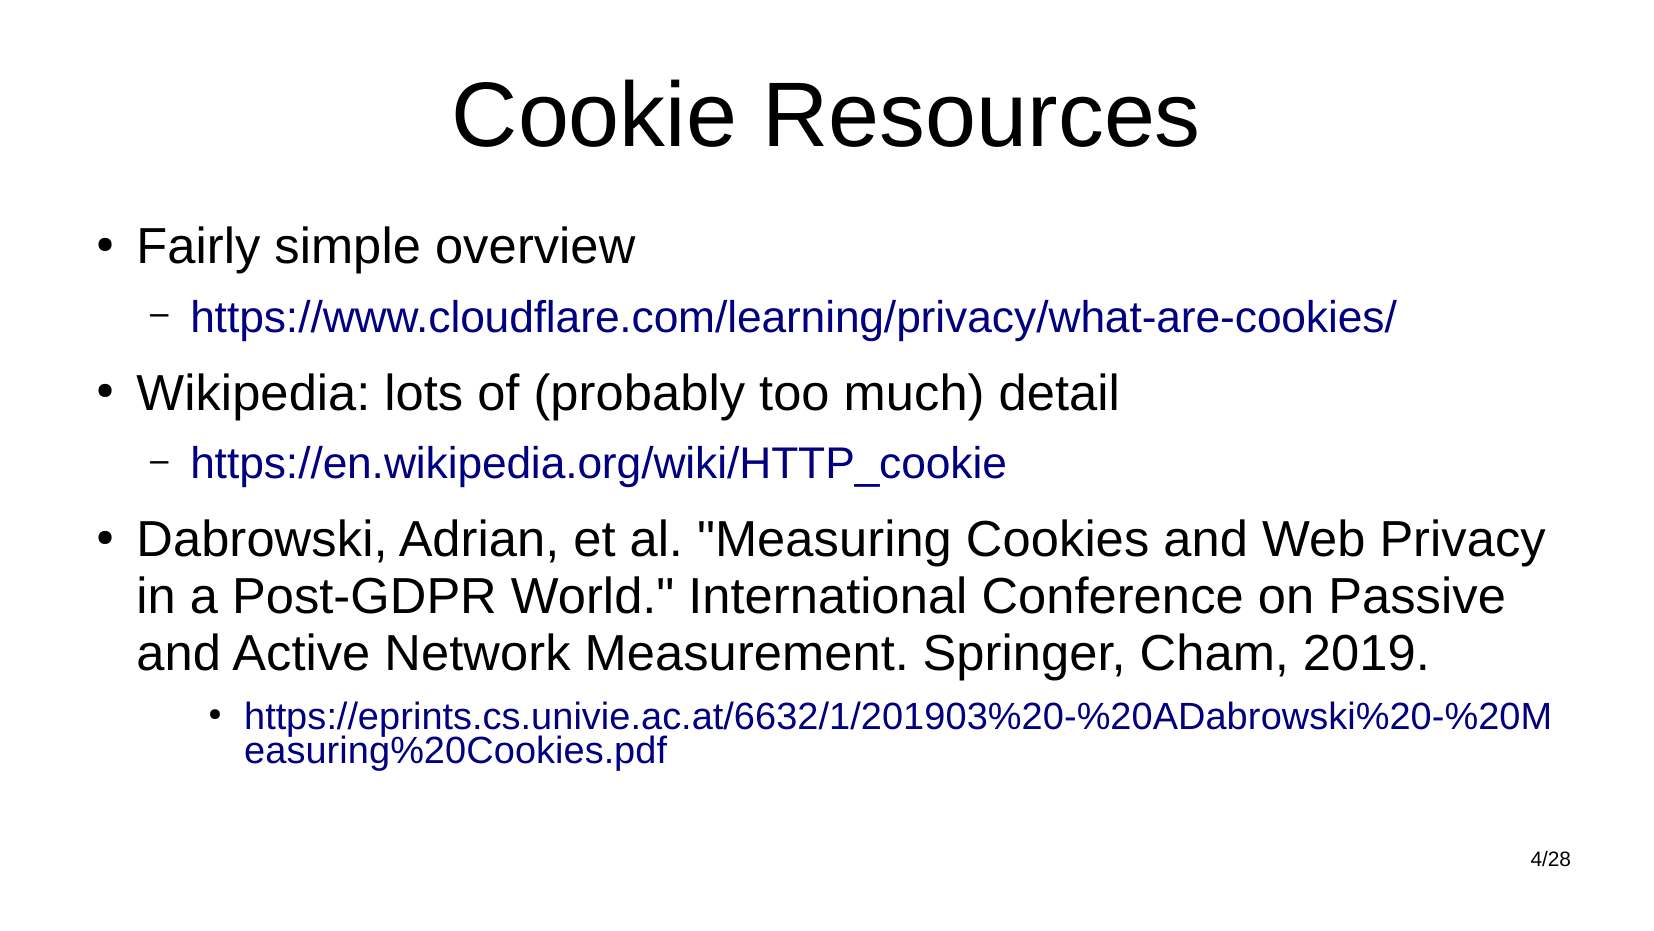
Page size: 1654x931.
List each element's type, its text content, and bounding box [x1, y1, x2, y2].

title Cookie Resources [82, 37, 1571, 193]
list Fairly simple overview https://www.cloudflare.com/learning/privacy/what-are-cookies/ Wikipedia: lots of (probably too much) detail https://en.wikipedia.org/wiki/HTTP_cookie Dabrowski, Adrian, et al. "Measuring Cookies and Web Privacy in a Post-GDPR World." International Conference on Passive and Active Network Measurement. Springer, Cham, 2019. https://eprints.cs.univie.ac.at/6632/1/201903%20-%20ADabrowski%20-%20Measuring%20Cookies.pdf [82, 217, 1571, 758]
